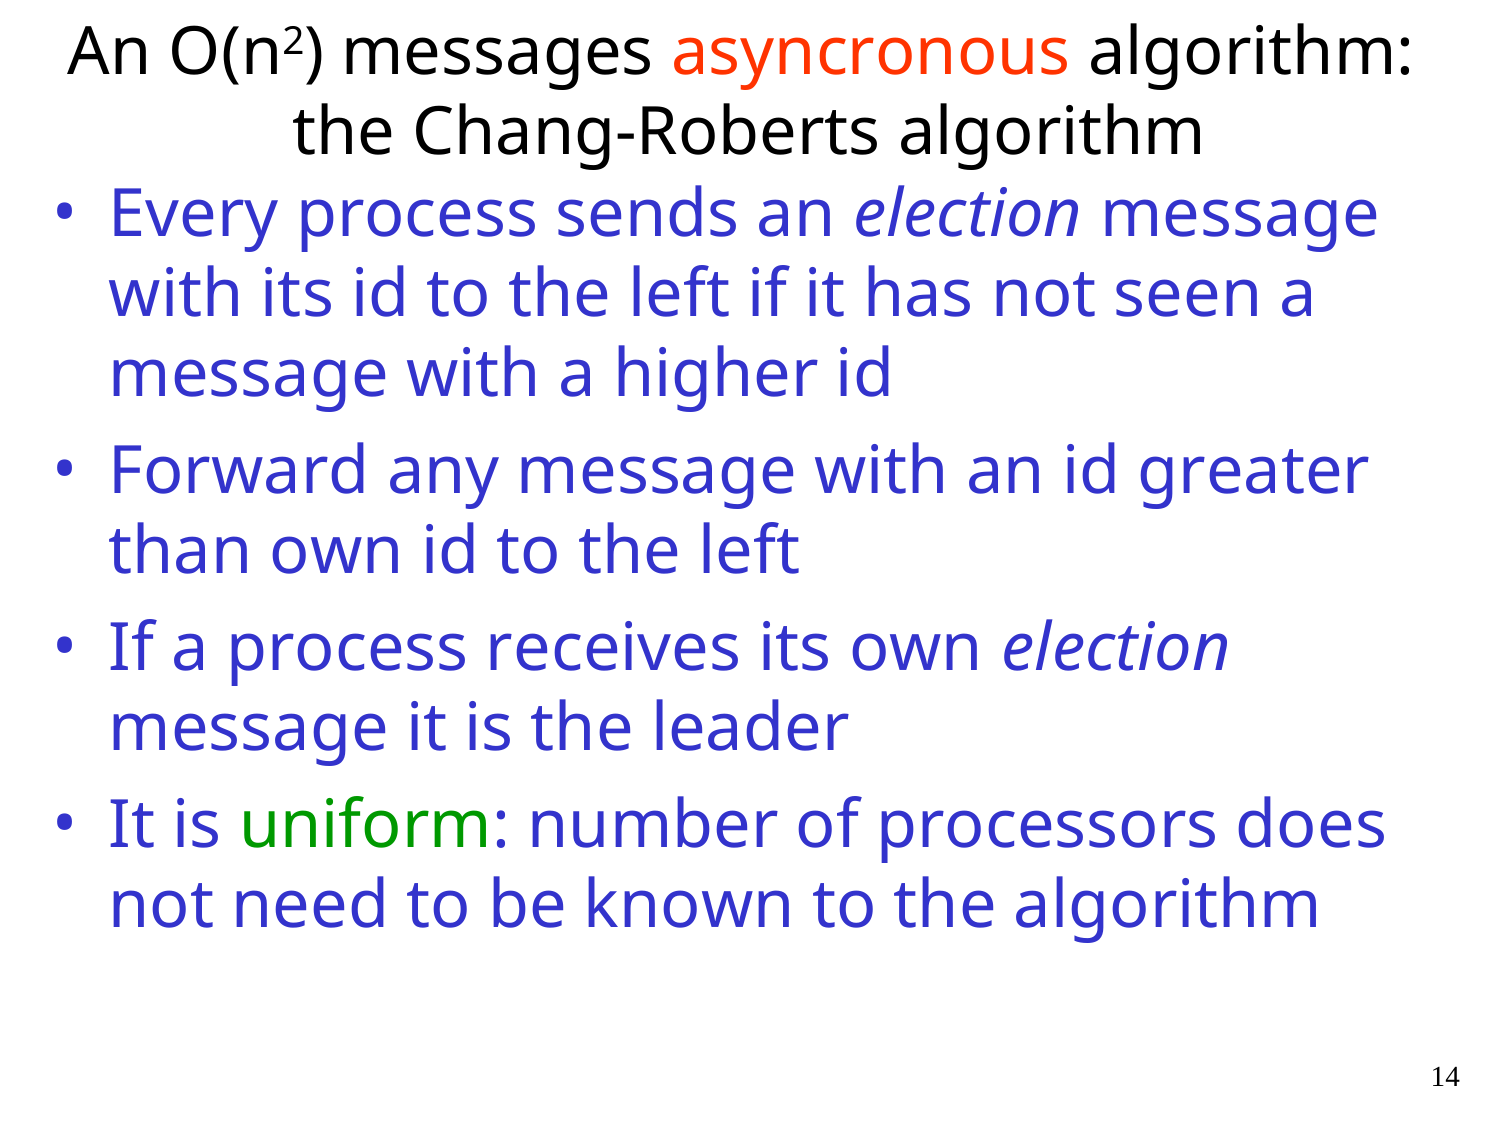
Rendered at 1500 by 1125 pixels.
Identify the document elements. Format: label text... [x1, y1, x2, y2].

list Every process sends an election message with its id to the left if it has not seen a message with a higher id Forward any message with an id greater than own id to the left If a process receives its own election message it is the leader It is uniform: number of processors does not need to be known to the algorithm [37, 162, 1500, 988]
title An O(n2) messages asyncronous algorithm: the Chang-Roberts algorithm [24, 37, 1476, 138]
text_box <number> [1162, 1049, 1476, 1101]
